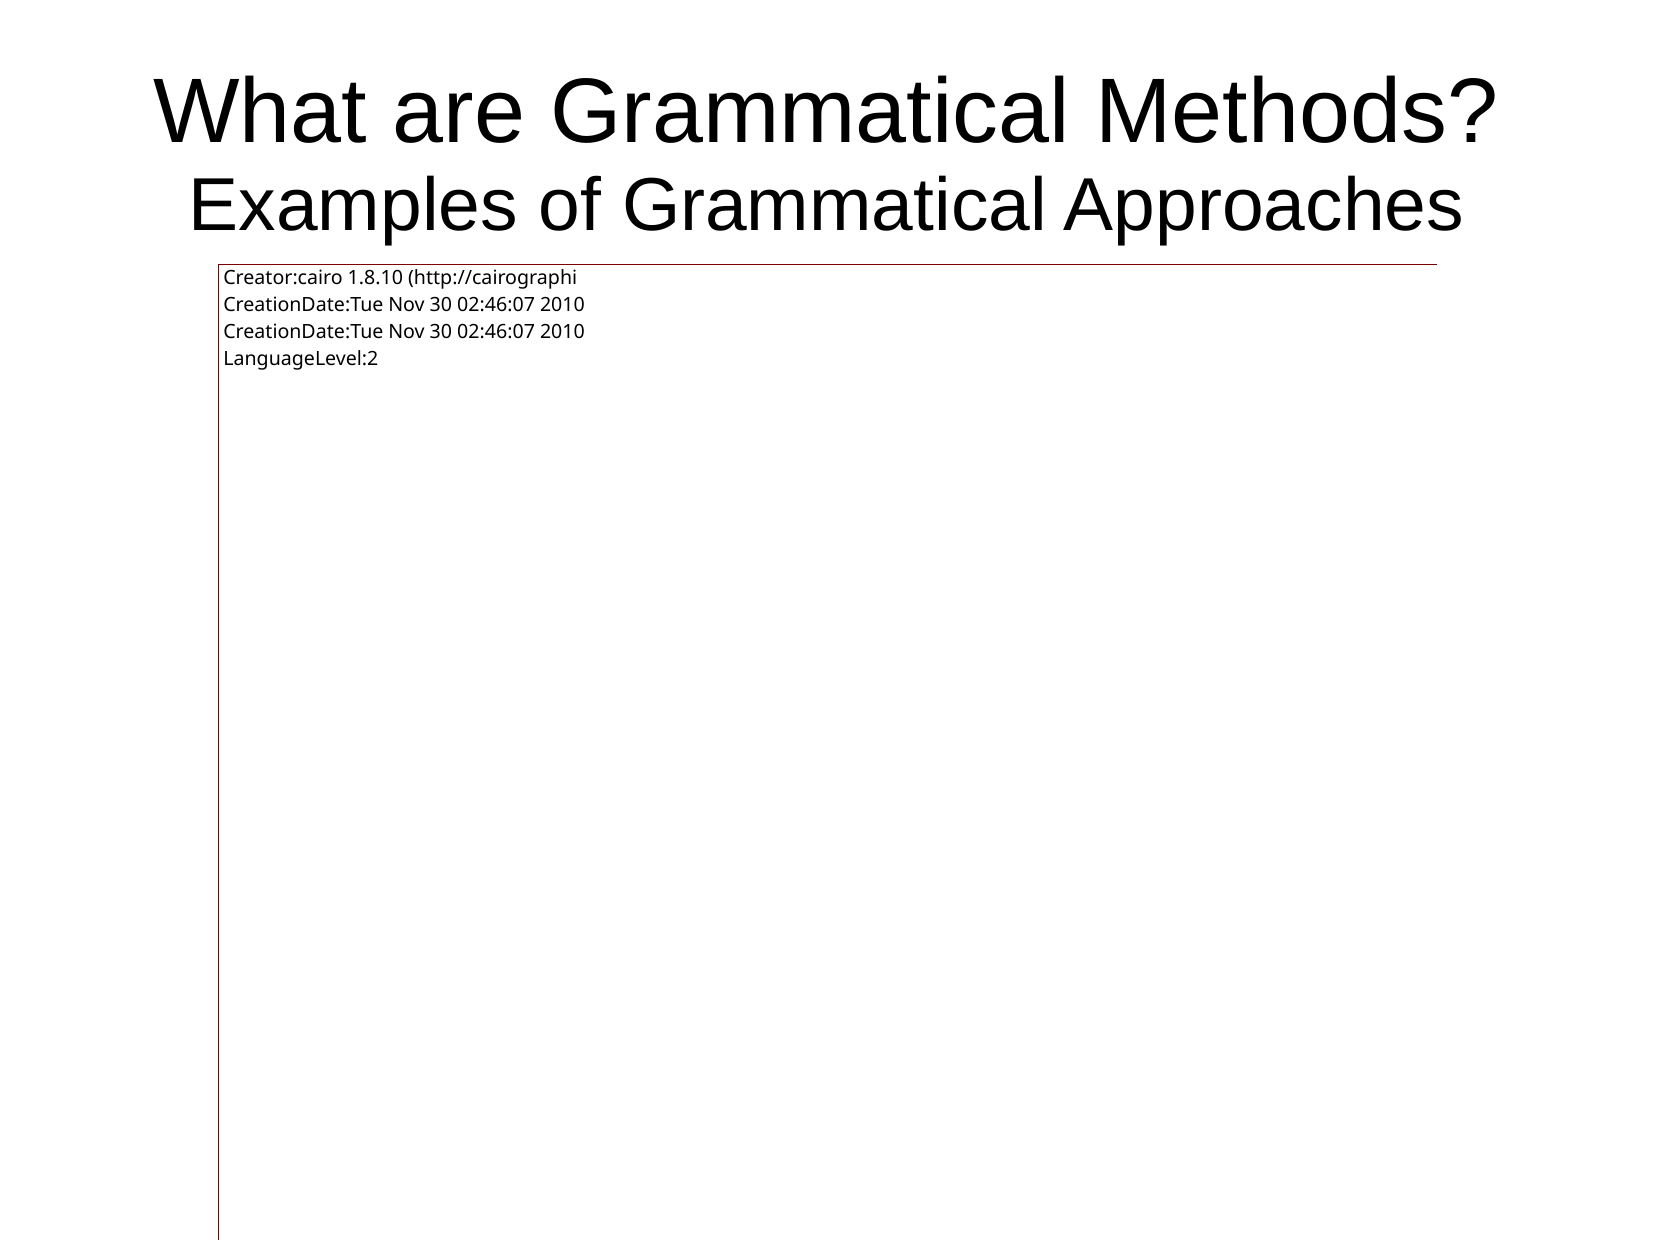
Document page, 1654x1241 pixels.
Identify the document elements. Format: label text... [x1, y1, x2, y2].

title What are Grammatical Methods? Examples of Grammatical Approaches [82, 49, 1571, 257]
picture [217, 262, 1437, 1240]
